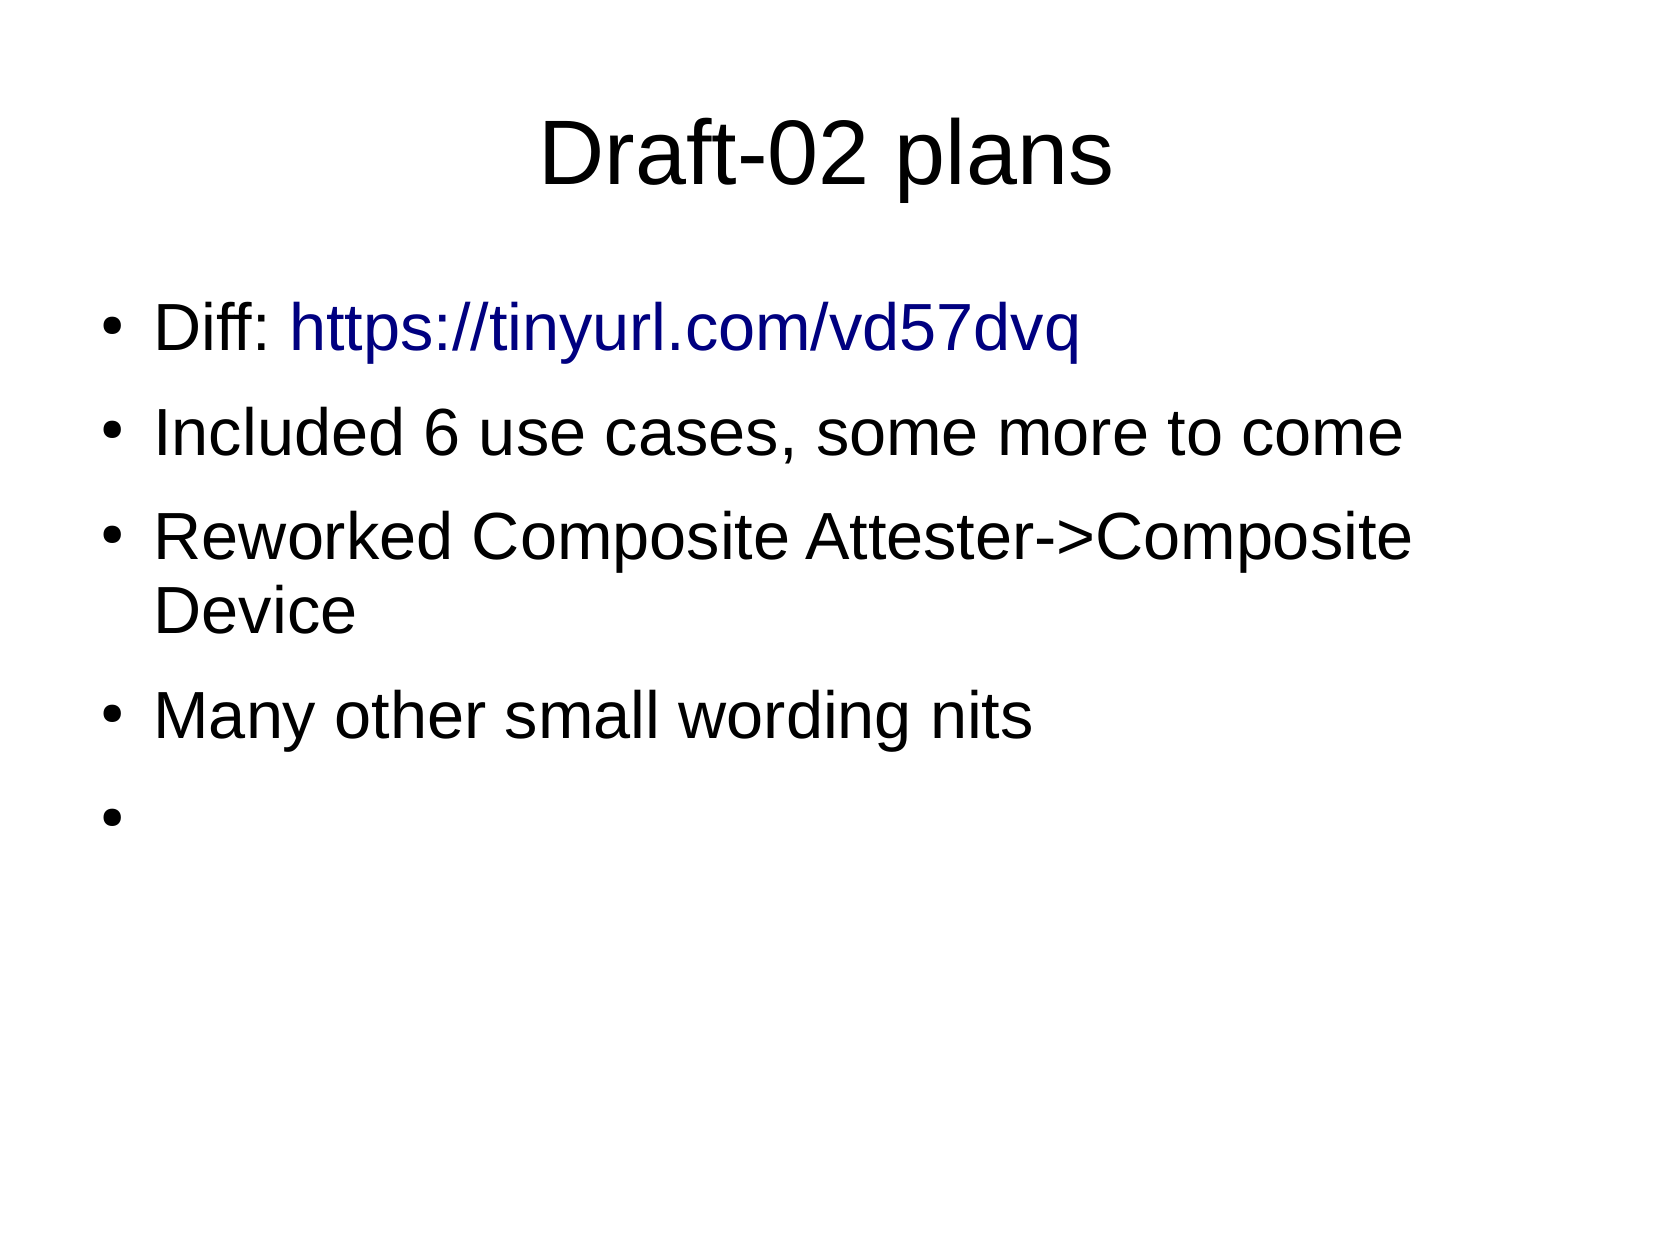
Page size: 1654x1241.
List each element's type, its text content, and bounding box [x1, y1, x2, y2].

list Diff: https://tinyurl.com/vd57dvq Included 6 use cases, some more to come Reworked Composite Attester->Composite Device Many other small wording nits [82, 290, 1571, 1010]
title Draft-02 plans [82, 49, 1571, 257]
